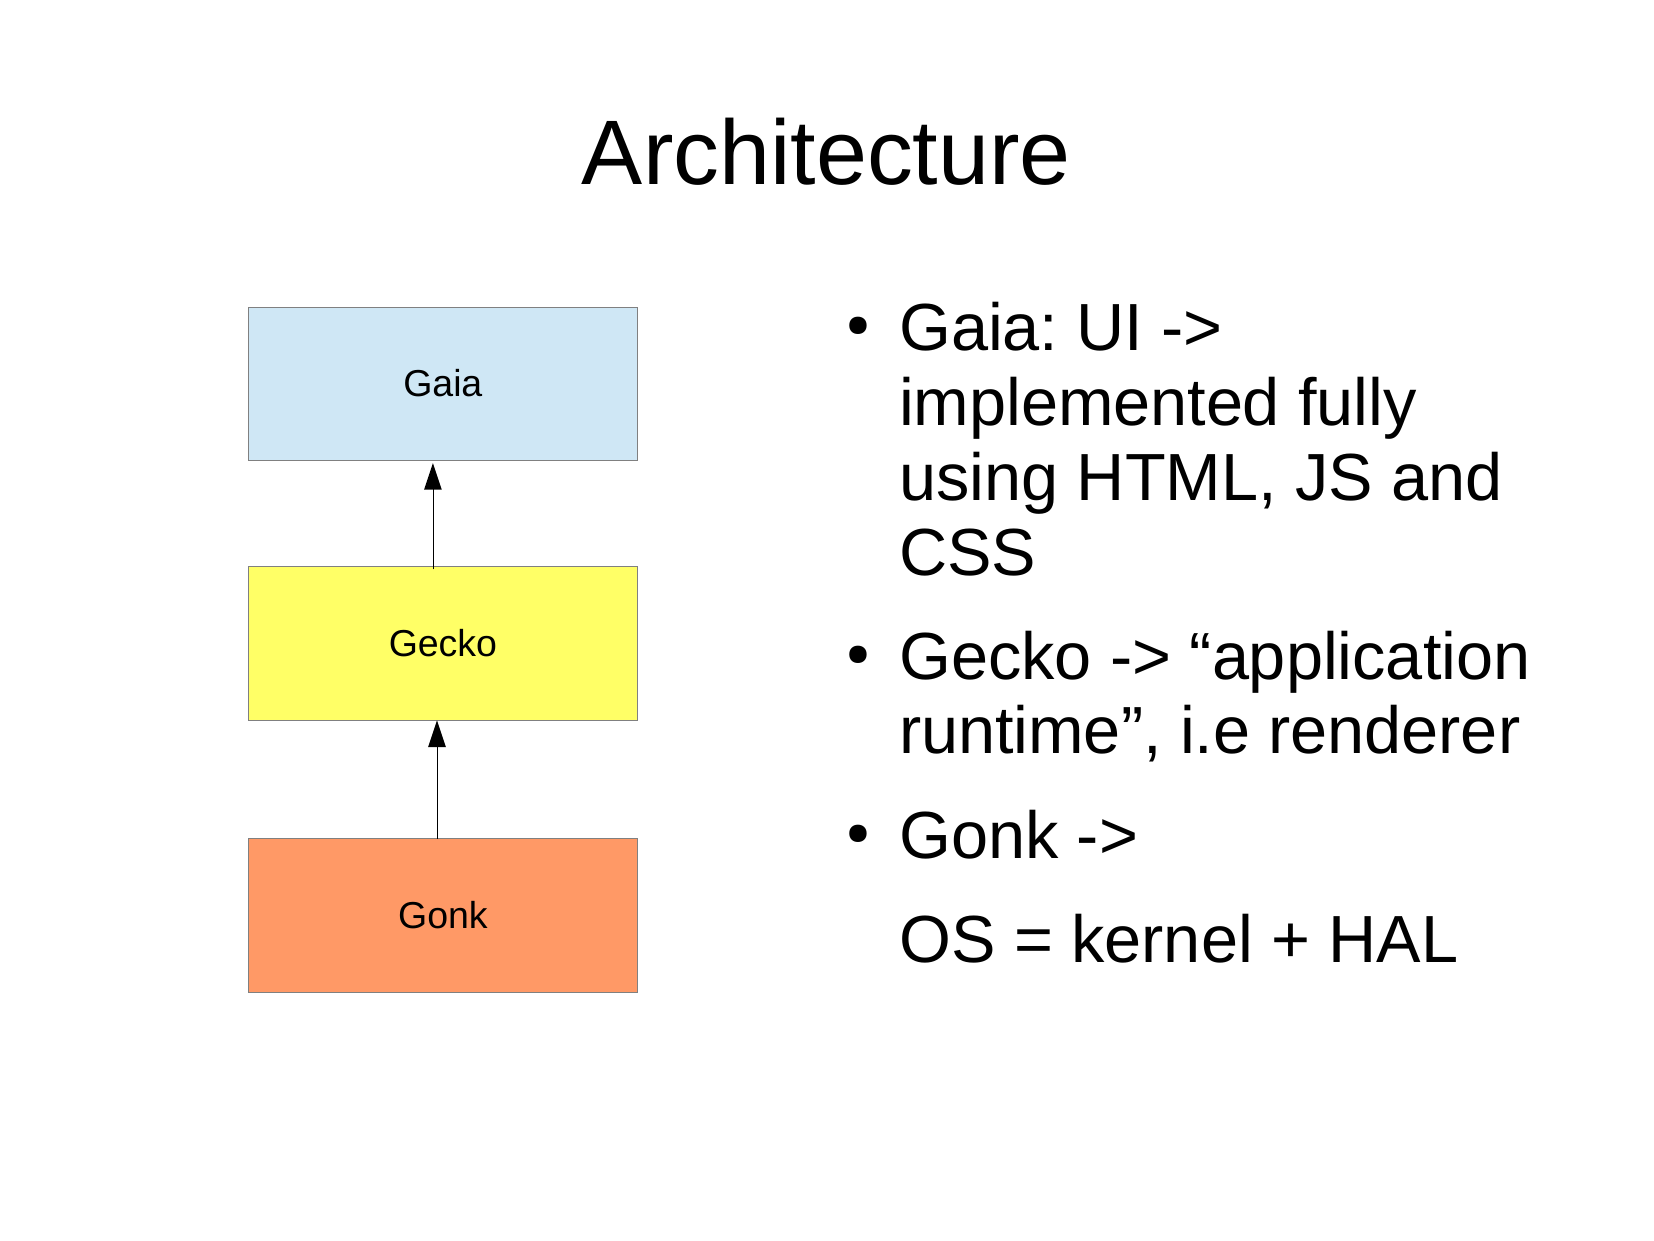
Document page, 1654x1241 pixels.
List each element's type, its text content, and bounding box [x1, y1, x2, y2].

text_box Gecko [248, 566, 638, 721]
text_box Gonk [248, 838, 638, 993]
title Architecture [82, 49, 1571, 257]
list Gaia: UI -> implemented fully using HTML, JS and CSS Gecko -> “application runtime”, i.e renderer Gonk -> OS = kernel + HAL [828, 290, 1539, 1010]
text_box Gaia [248, 307, 638, 461]
